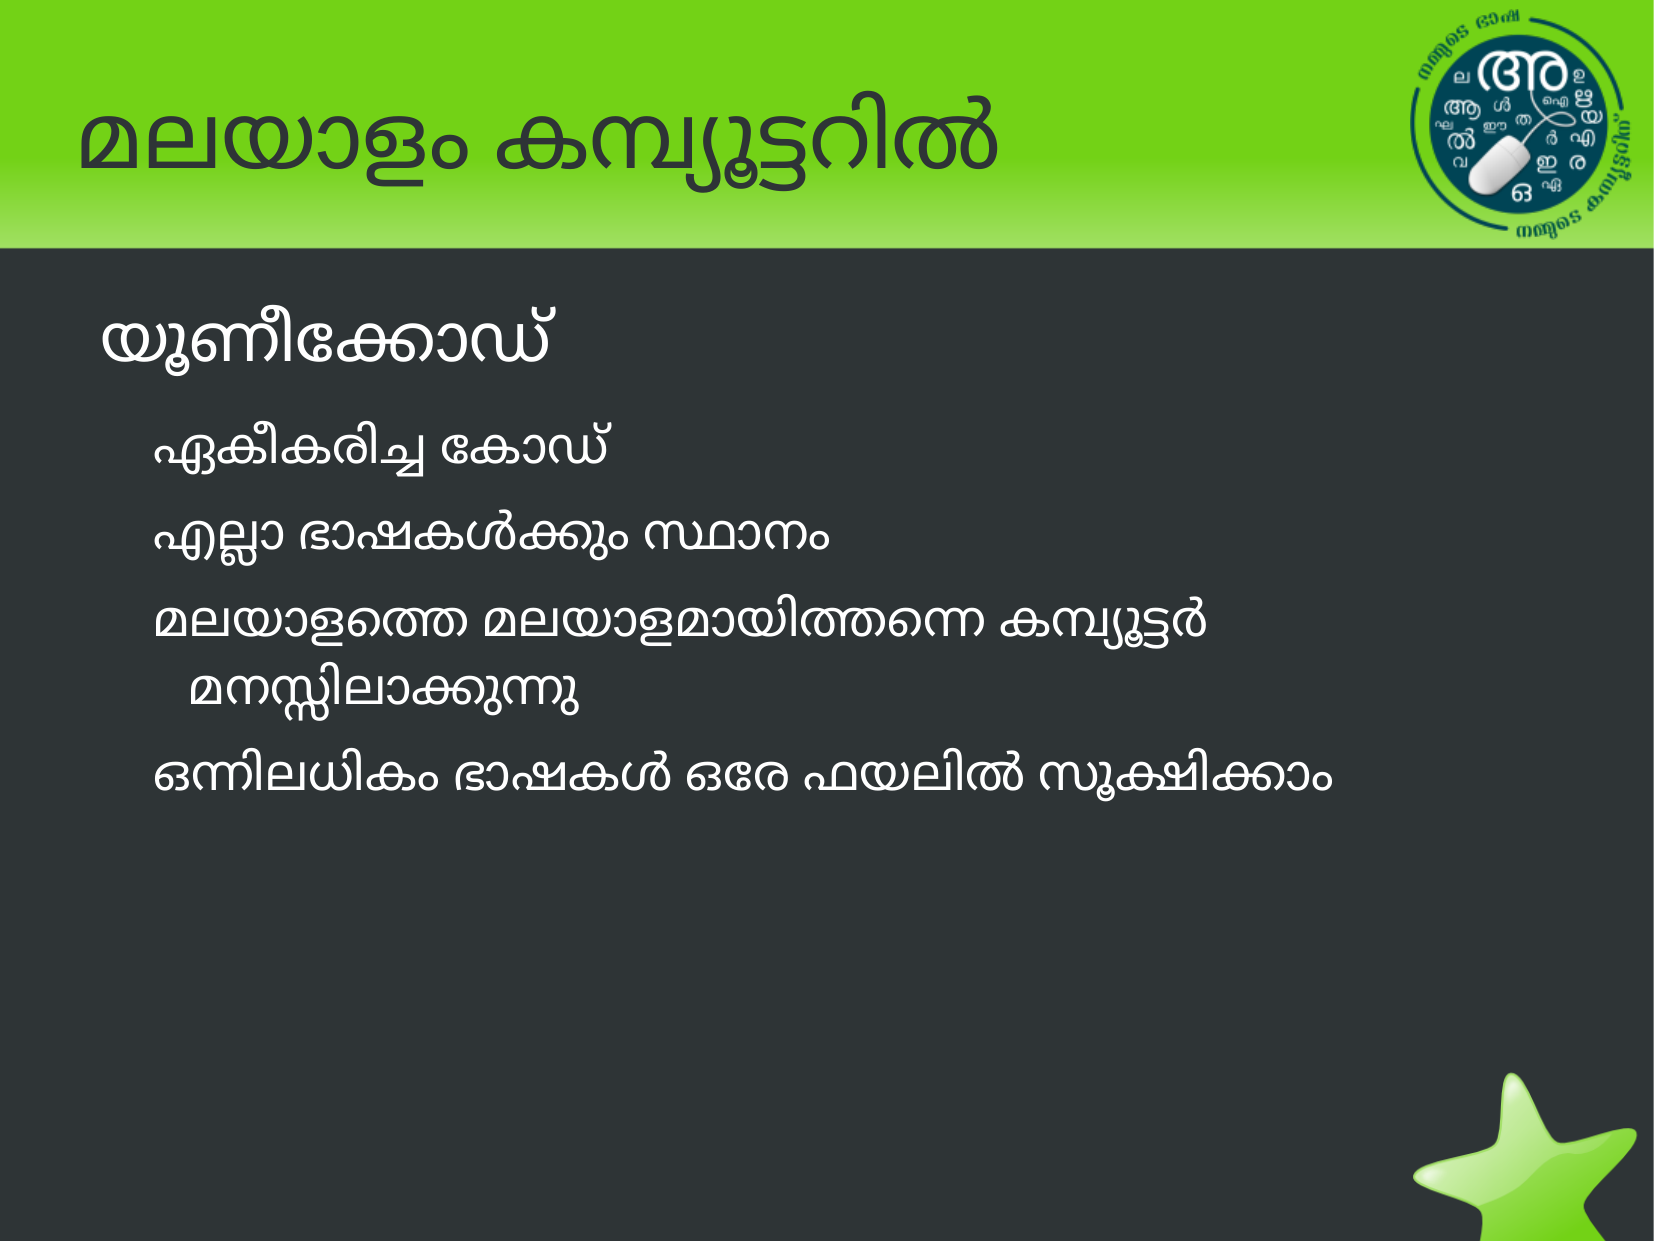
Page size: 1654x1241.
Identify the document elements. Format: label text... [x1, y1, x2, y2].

title മലയാളം കമ്പ്യൂട്ടറില്‍ [76, 36, 1410, 229]
picture [0, 0, 1654, 1241]
list യൂണീക്കോഡ് ഏകീകരിച്ച കോഡ് എല്ലാ ഭാഷകള്‍ക്കും സ്ഥാനം മലയാളത്തെ മലയാളമായിത്തന്നെ കമ്പ്യൂട്ടര്‍ മനസ്സിലാക്കുന്നു ഒന്നിലധികം ഭാഷകള്‍ ഒരേ ഫയലില്‍ സൂക്ഷിക്കാം [82, 290, 1571, 788]
